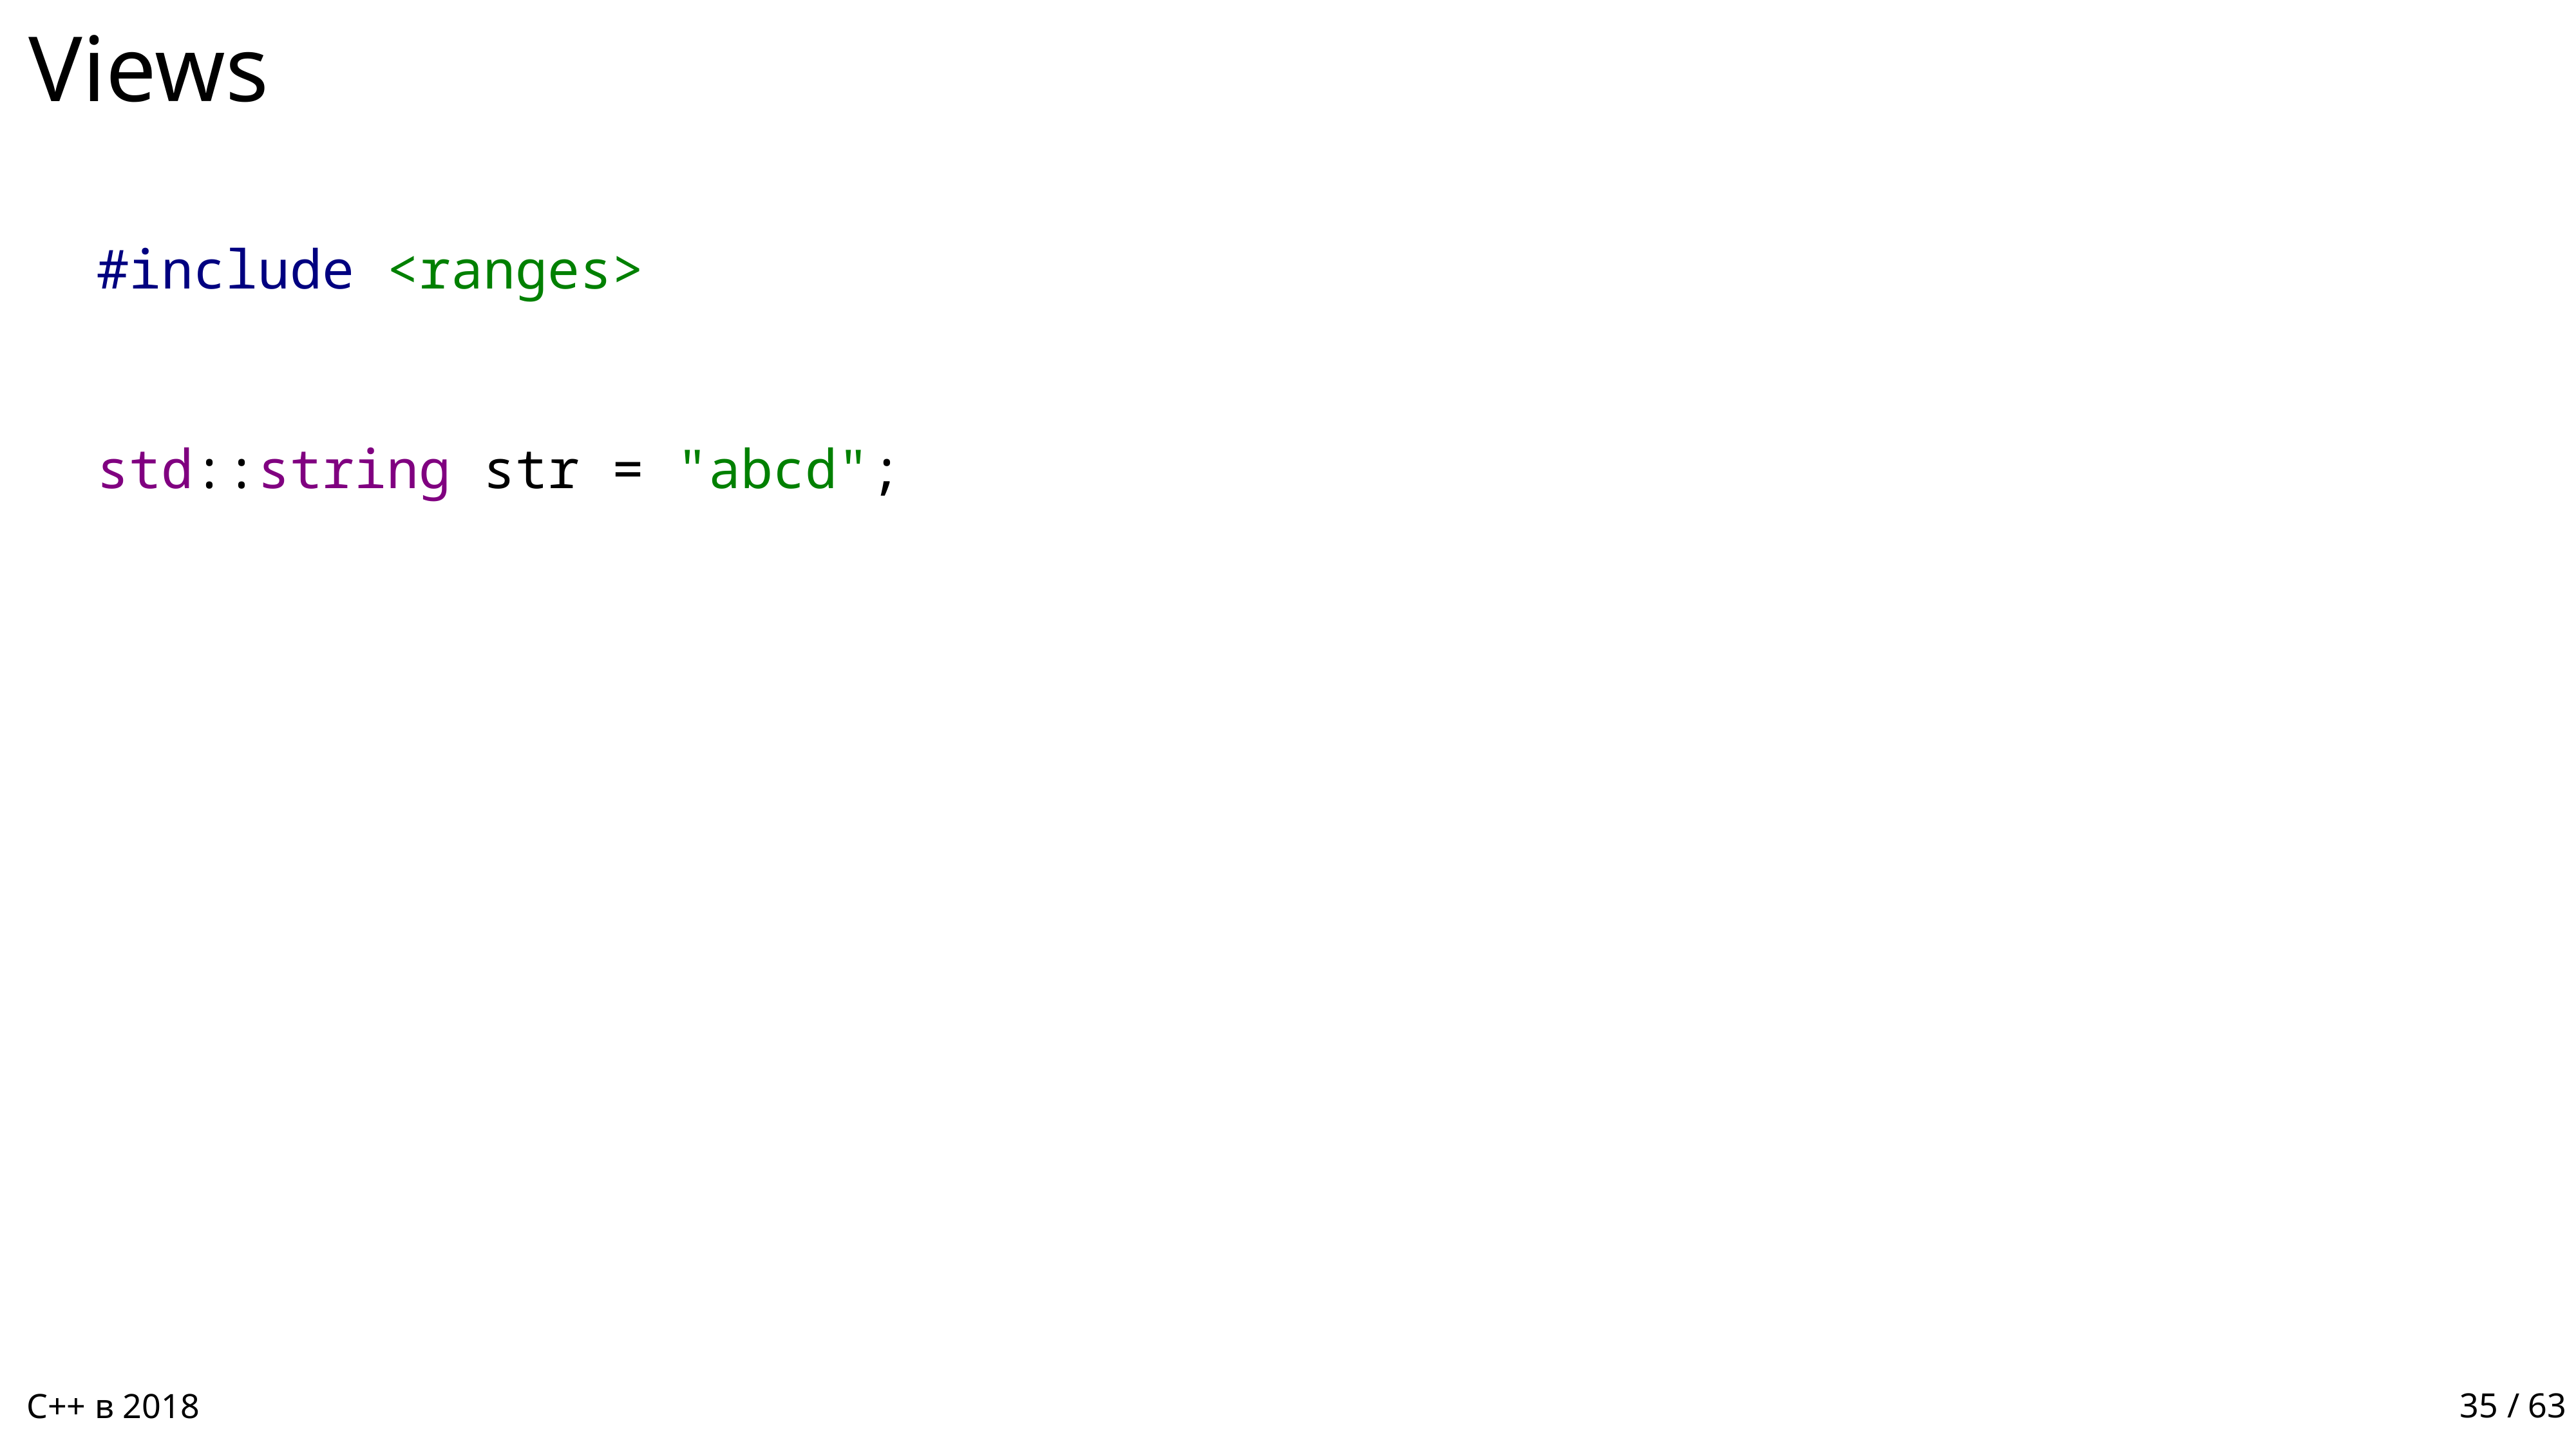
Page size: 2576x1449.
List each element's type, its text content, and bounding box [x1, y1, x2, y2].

title Views [19, 19, 2551, 155]
list #include <ranges> std::string str = "abcd"; [87, 214, 2551, 1382]
list <number> / 63 [1479, 1376, 2576, 1431]
list C++ в 2018 [17, 1376, 1114, 1431]
